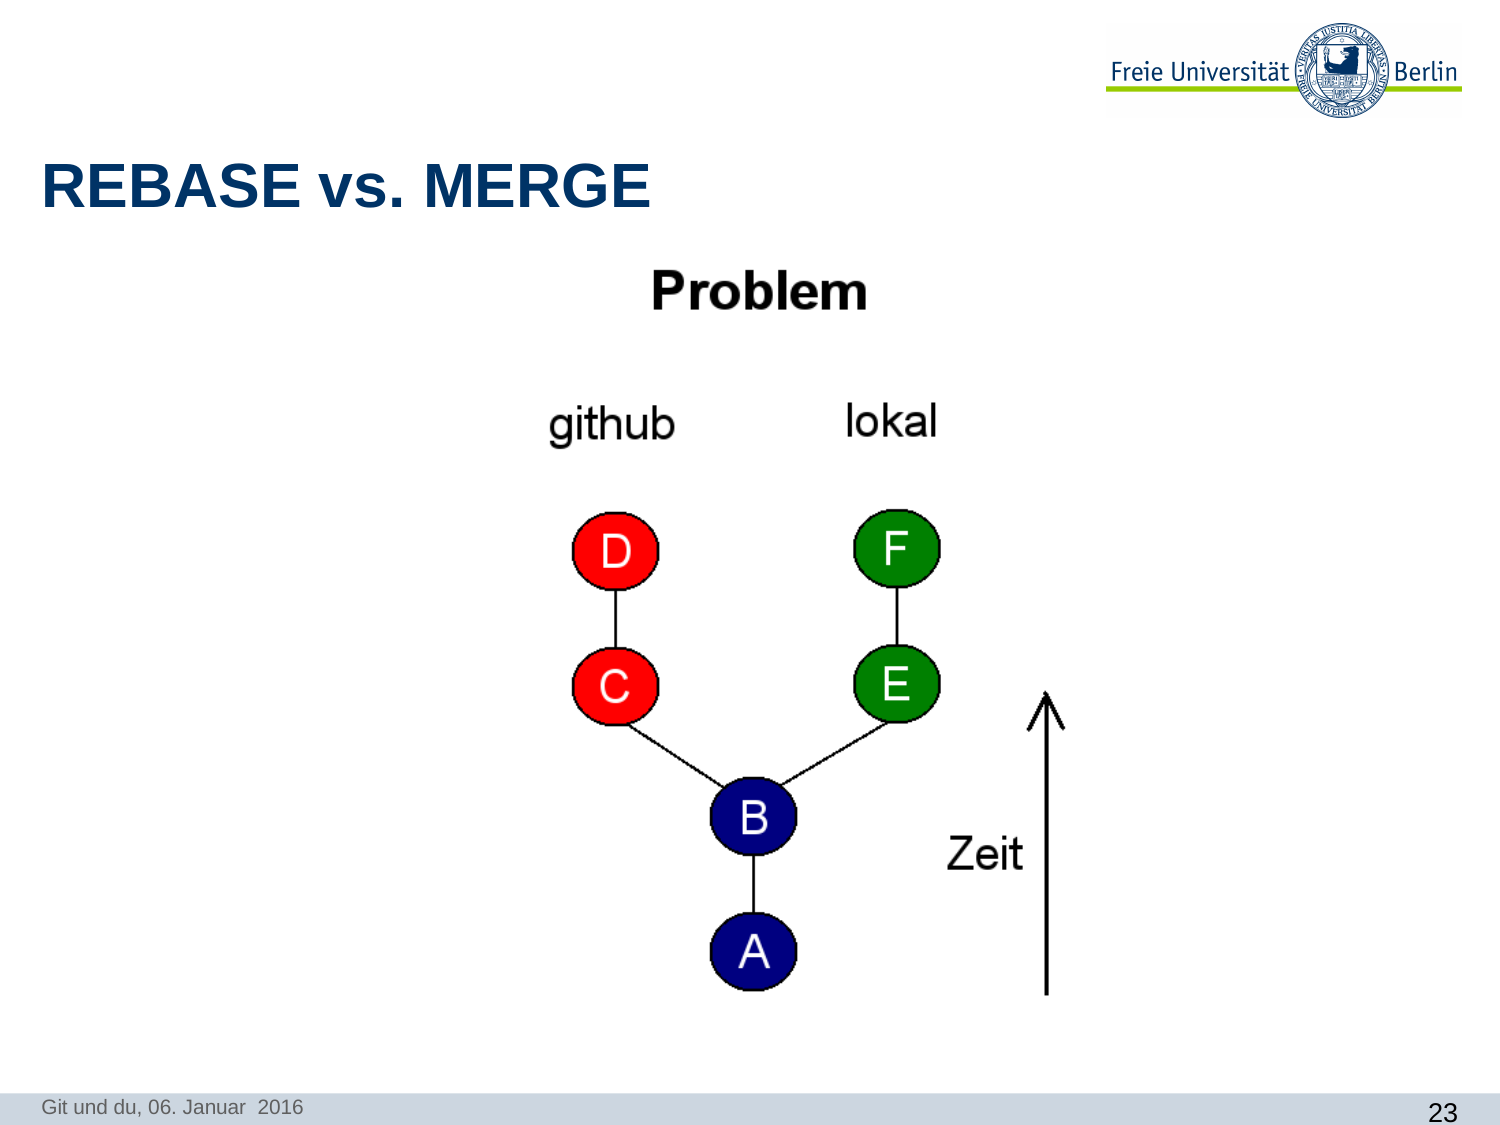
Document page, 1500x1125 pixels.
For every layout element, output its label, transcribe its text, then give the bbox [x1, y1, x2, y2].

title REBASE vs. MERGE [41, 150, 1460, 221]
picture [1106, 23, 1462, 118]
picture [527, 236, 1098, 1053]
